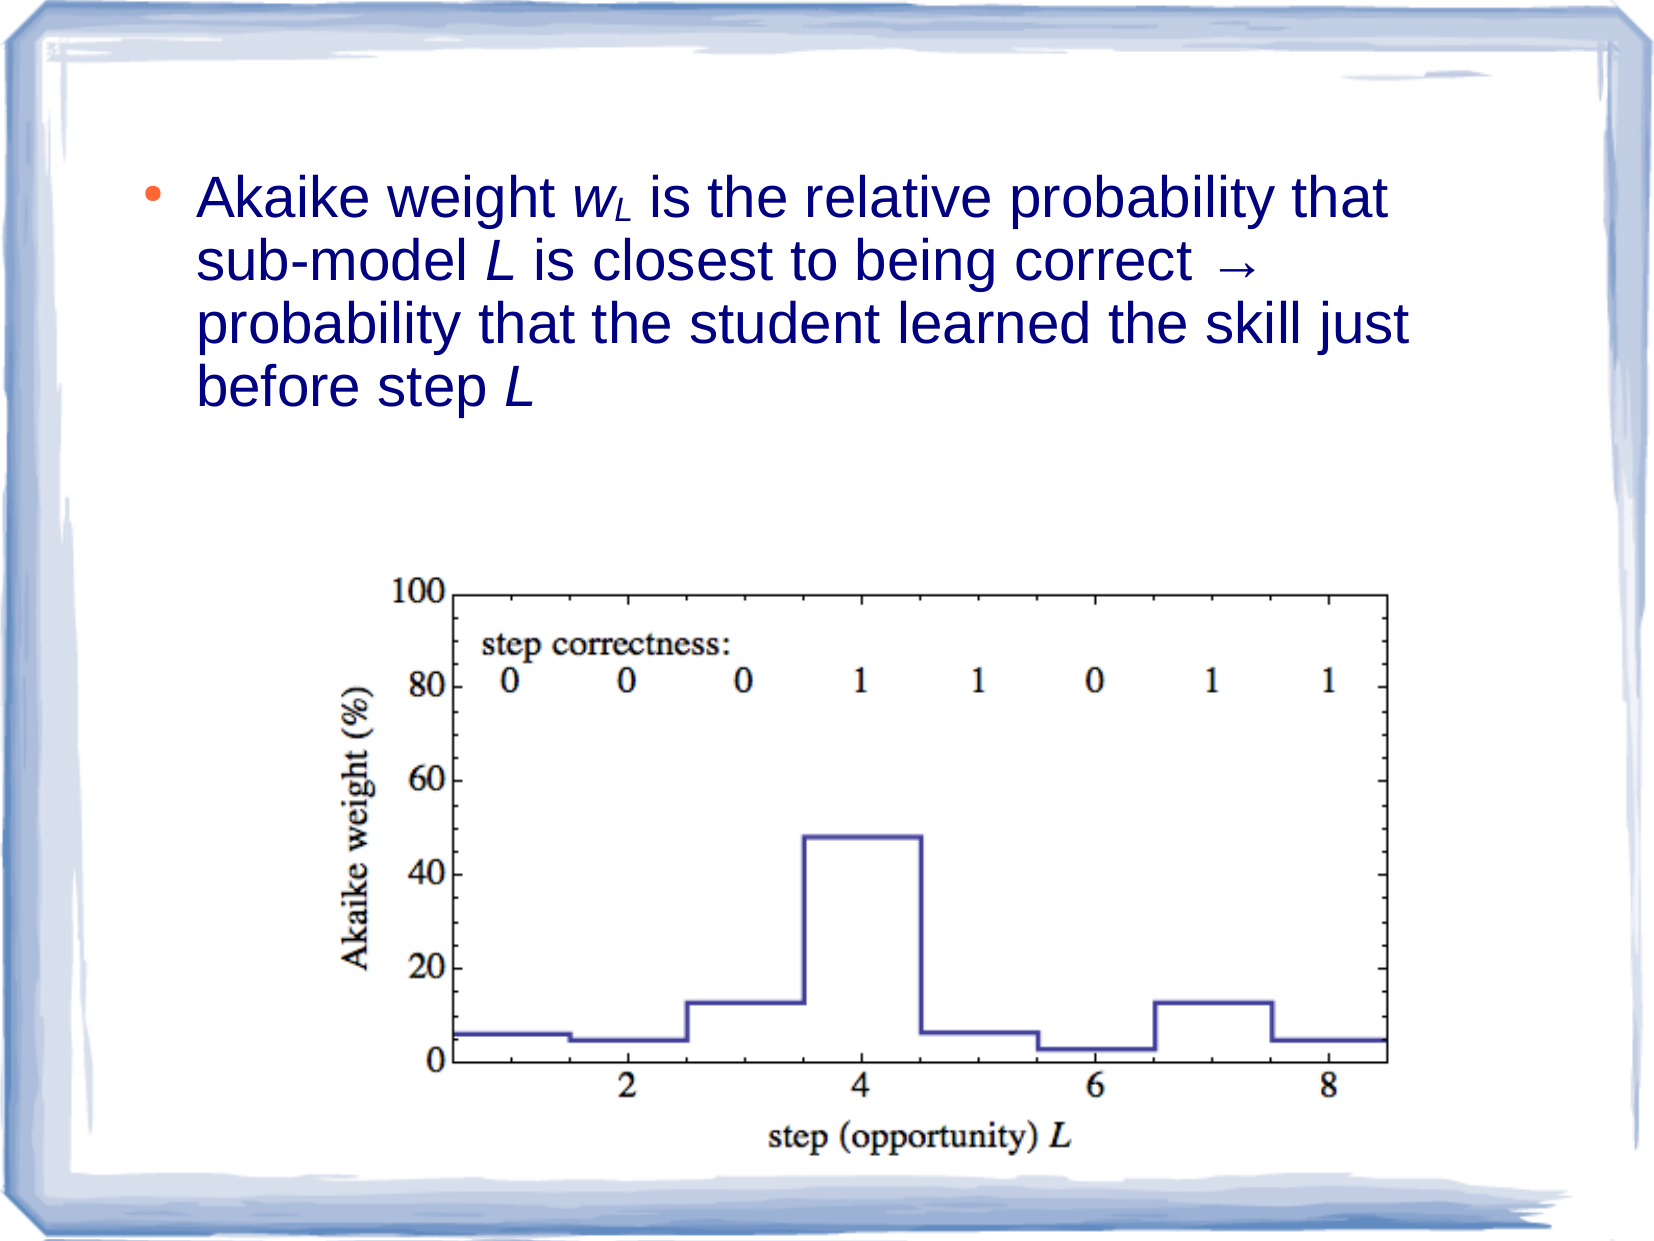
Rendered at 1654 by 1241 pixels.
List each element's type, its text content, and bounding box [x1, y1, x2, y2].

picture [0, 0, 1654, 1241]
list Akaike weight wL is the relative probability that sub-model L is closest to being correct → probability that the student learned the skill just before step L [110, 159, 1516, 462]
